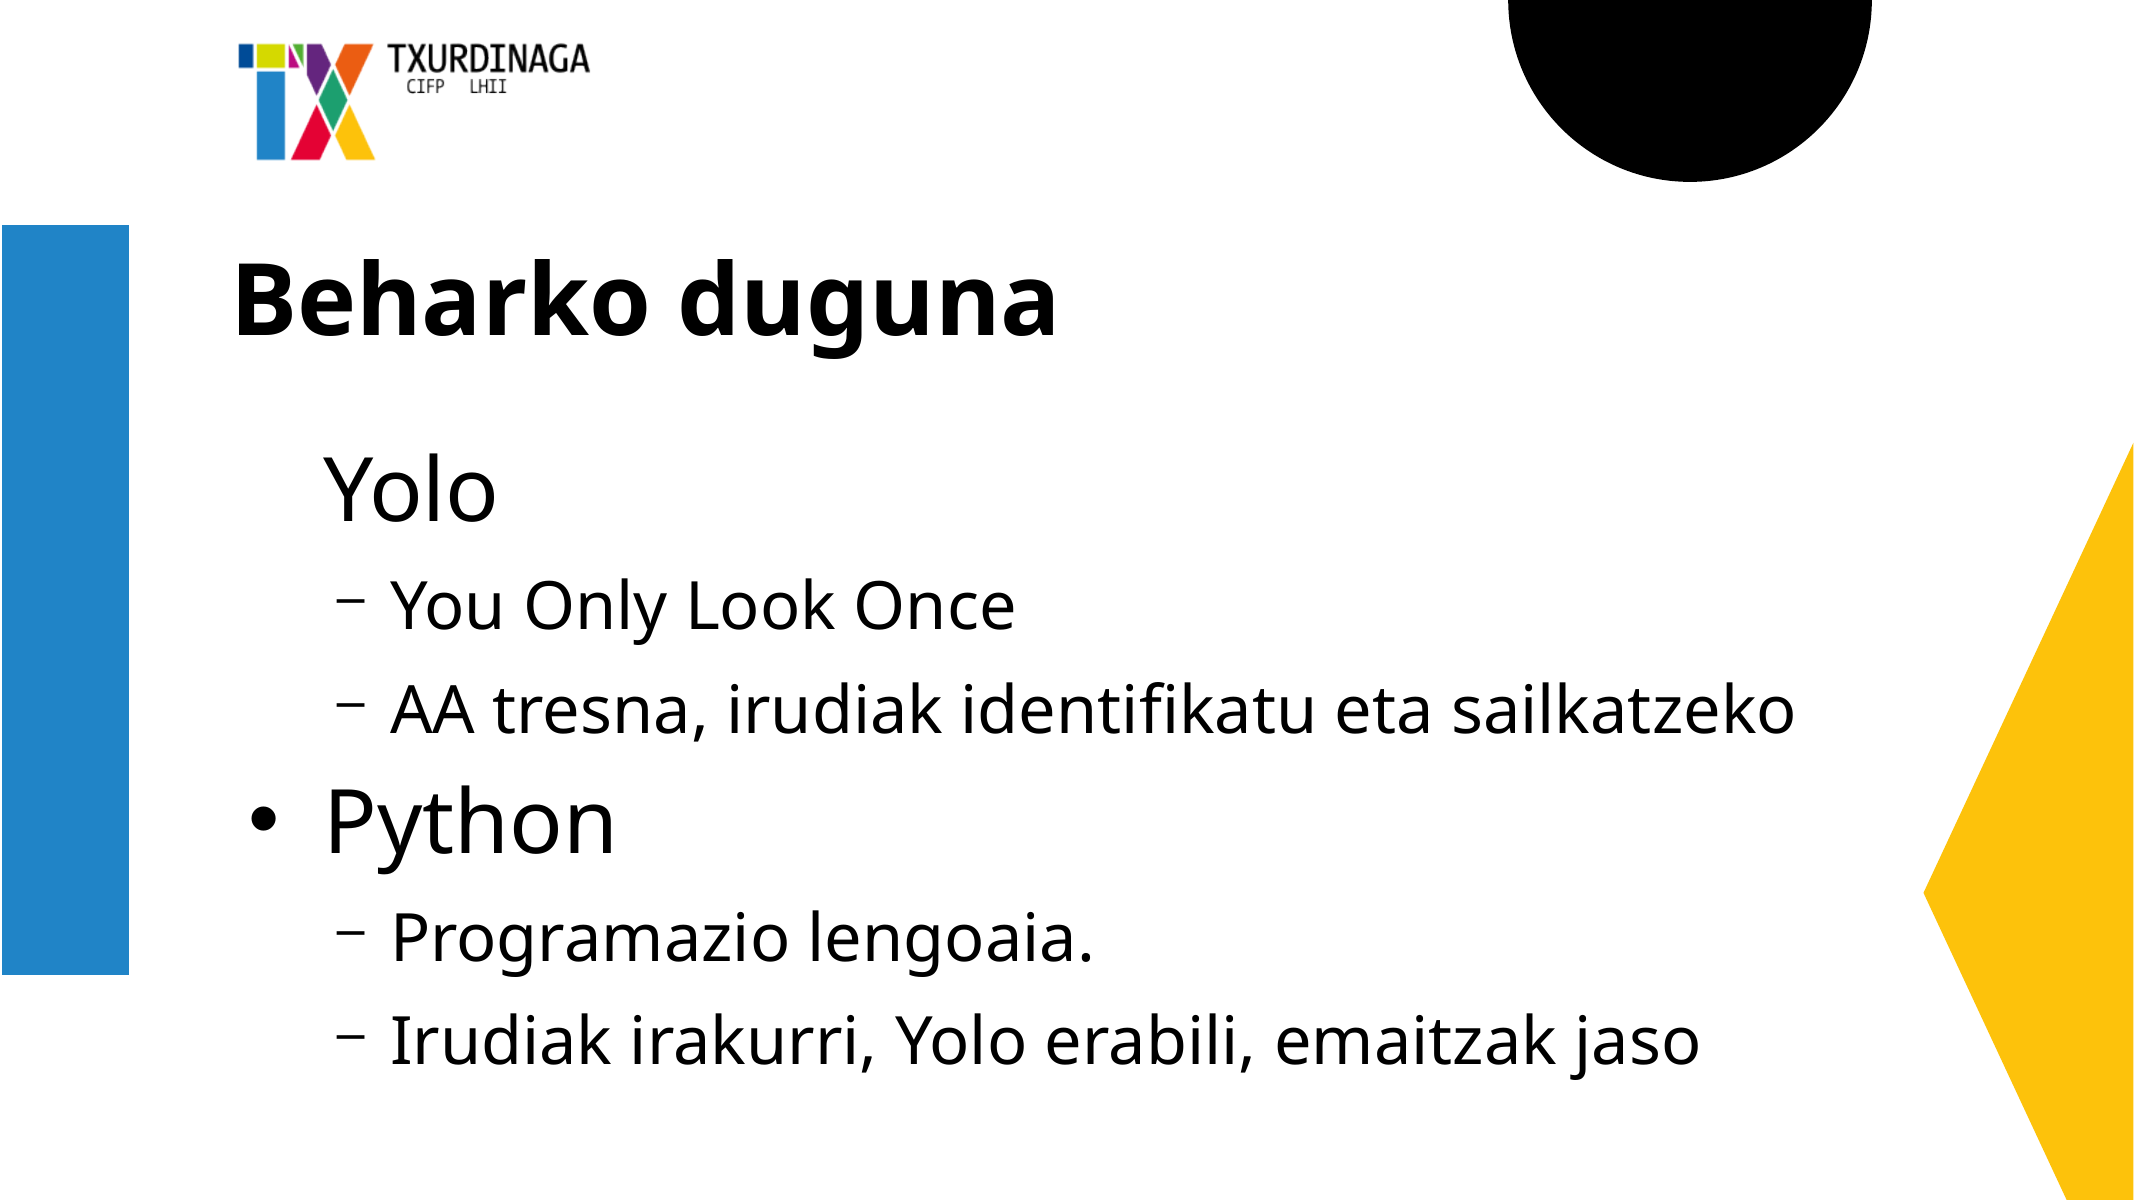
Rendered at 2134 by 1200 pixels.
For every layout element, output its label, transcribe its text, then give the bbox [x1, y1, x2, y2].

list Yolo You Only Look Once AA tresna, irudiak identifikatu eta sailkatzeko Python Programazio lengoaia. Irudiak irakurri, Yolo erabili, emaitzak jaso [233, 425, 1872, 1005]
title Beharko duguna [230, 231, 1869, 361]
picture [230, 36, 599, 168]
